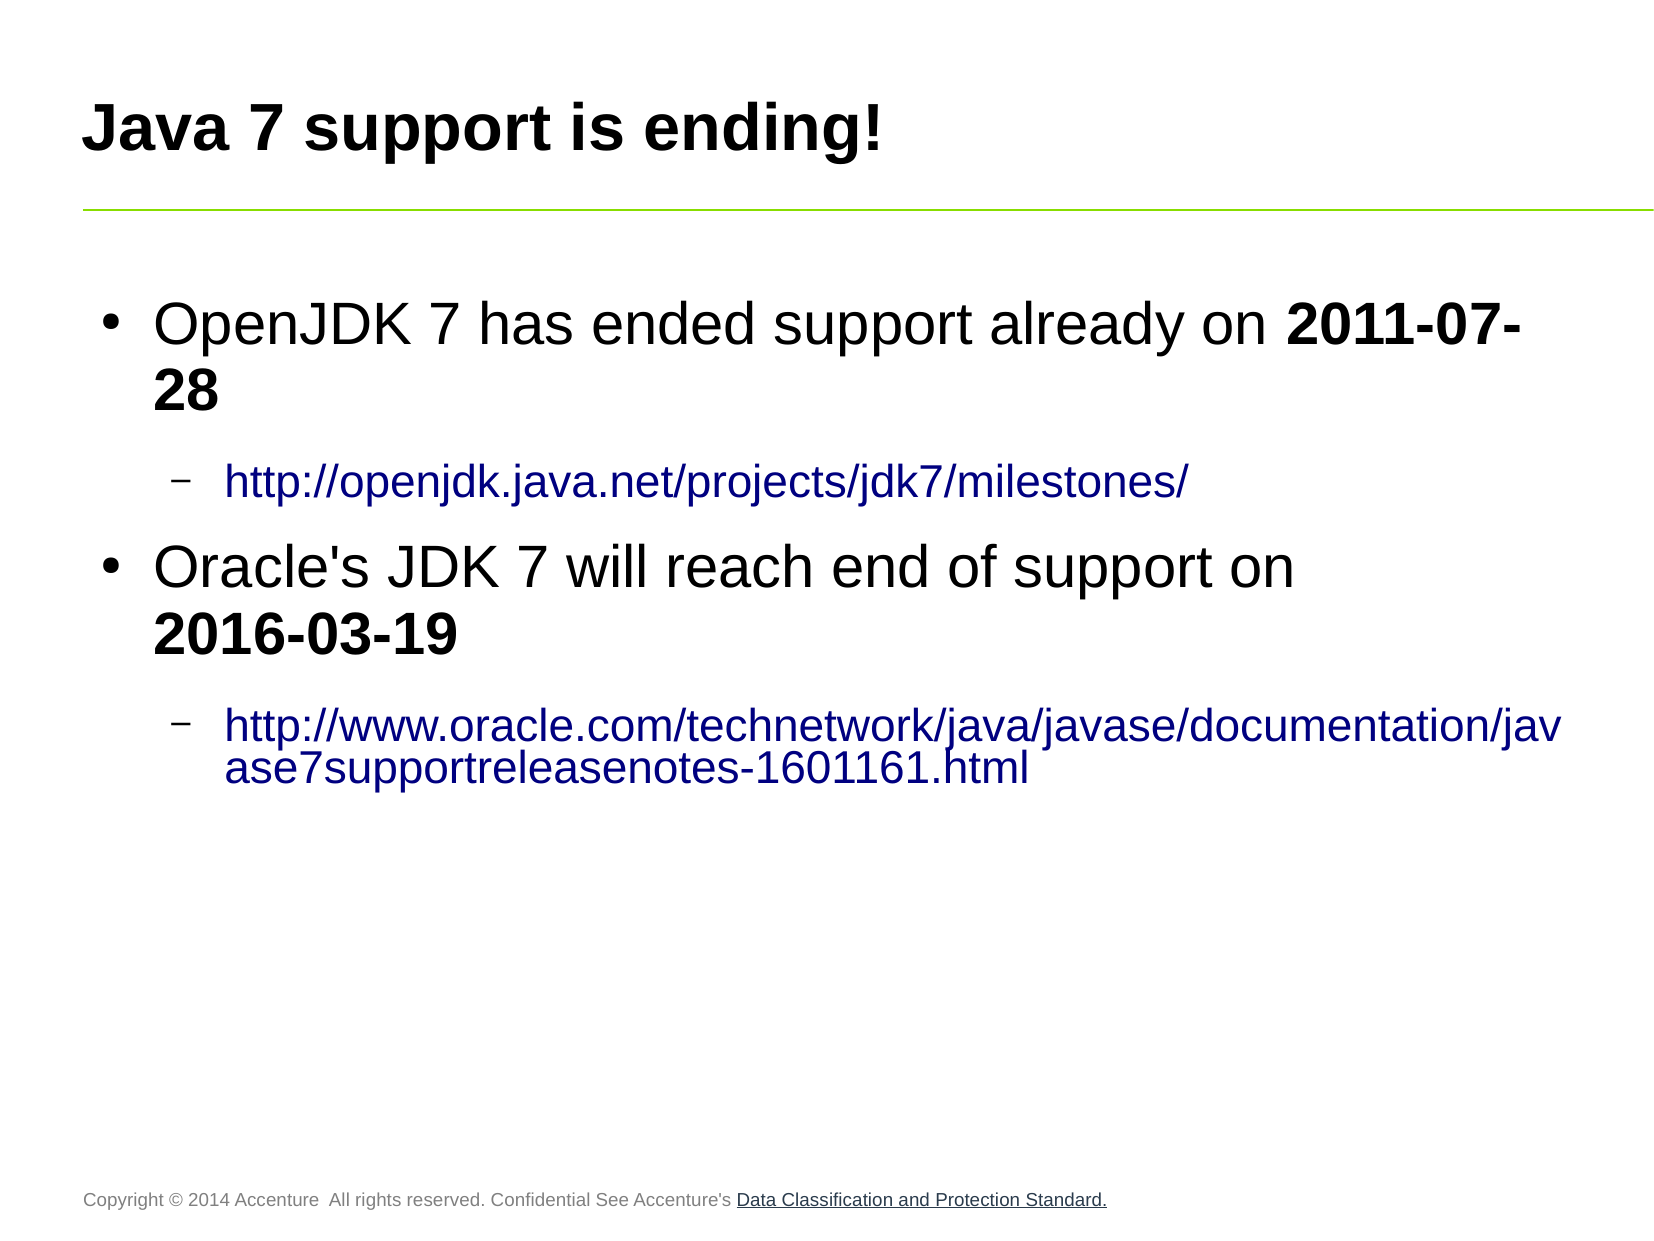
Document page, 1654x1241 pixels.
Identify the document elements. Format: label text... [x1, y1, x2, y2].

title Java 7 support is ending! [81, 56, 1654, 199]
list OpenJDK 7 has ended support already on 2011-07-28 http://openjdk.java.net/projects/jdk7/milestones/ Oracle's JDK 7 will reach end of support on 2016-03-19 http://www.oracle.com/technetwork/java/javase/documentation/javase7supportreleasenotes-1601161.html [82, 290, 1571, 1010]
